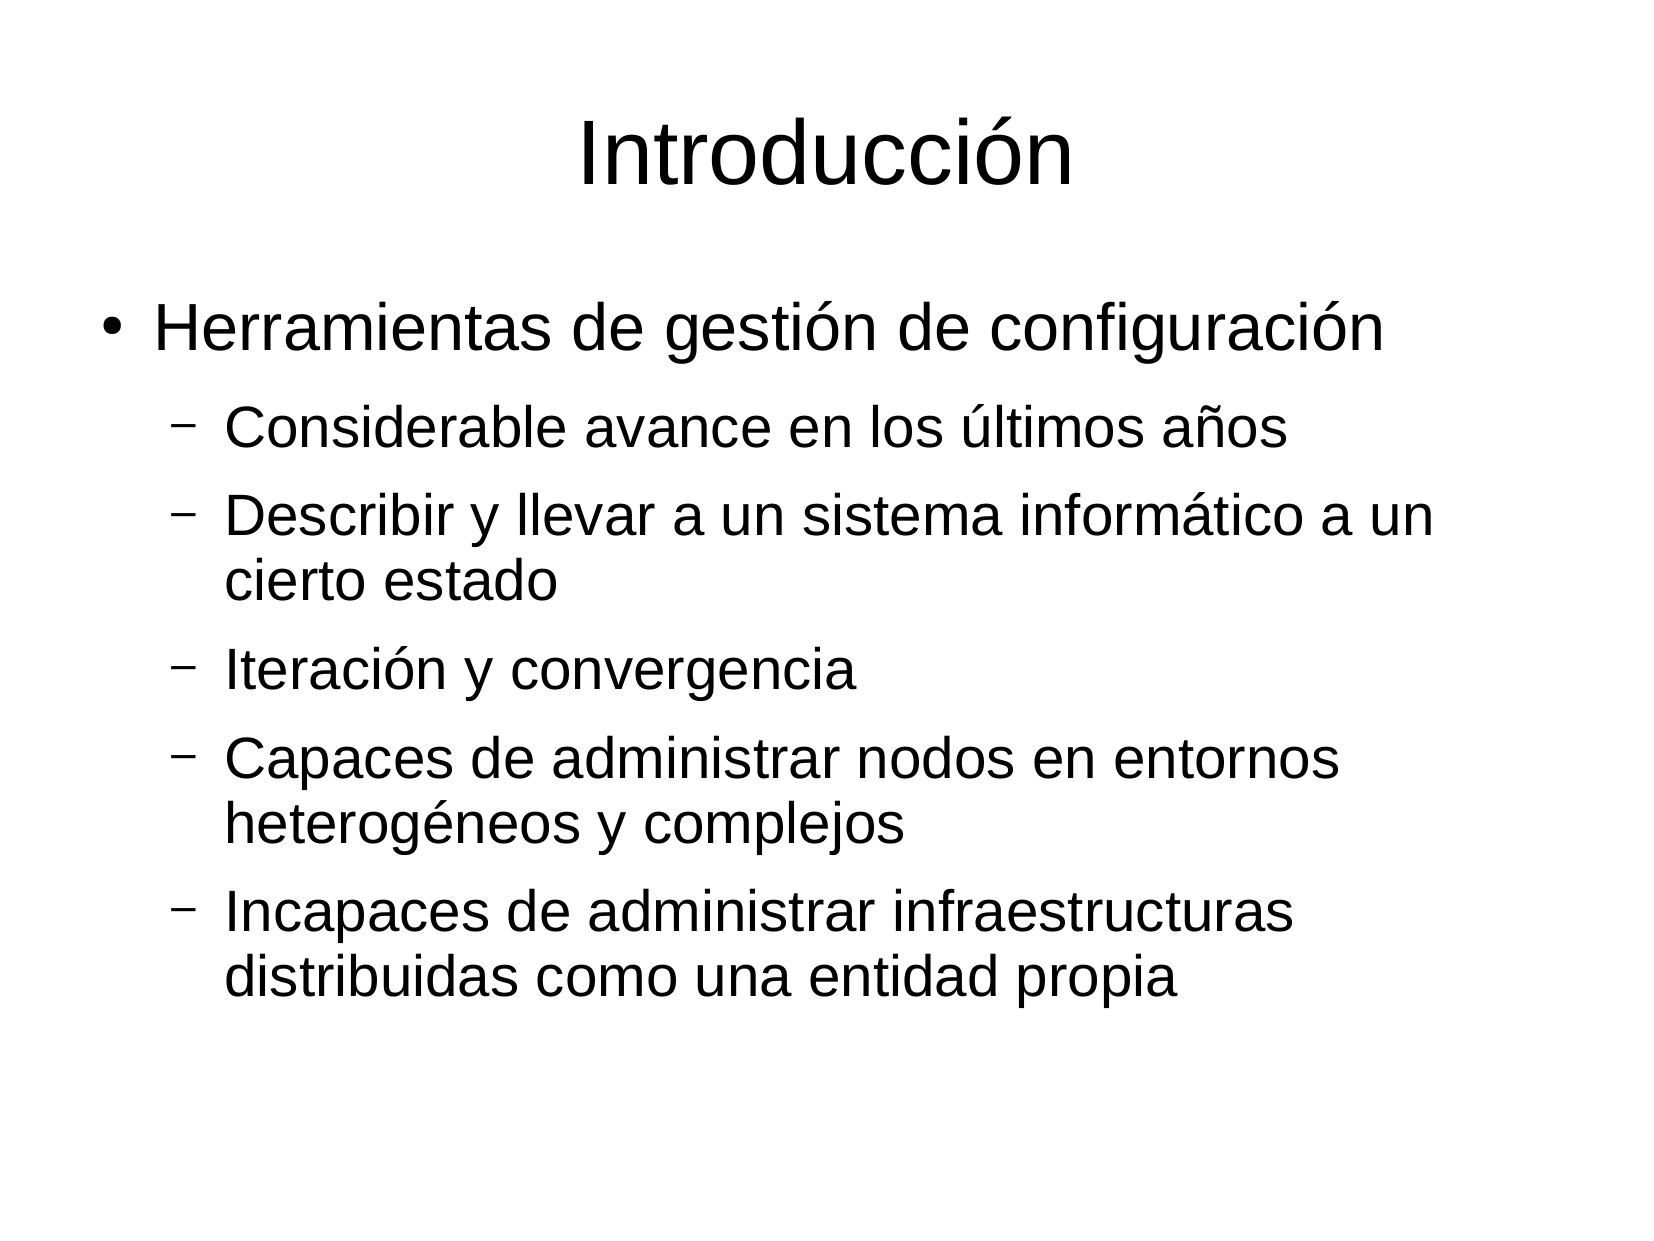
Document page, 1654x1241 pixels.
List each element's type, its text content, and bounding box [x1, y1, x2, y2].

title Introducción [82, 49, 1571, 257]
list Herramientas de gestión de configuración Considerable avance en los últimos años Describir y llevar a un sistema informático a un cierto estado Iteración y convergencia Capaces de administrar nodos en entornos heterogéneos y complejos Incapaces de administrar infraestructuras distribuidas como una entidad propia [82, 290, 1538, 1010]
